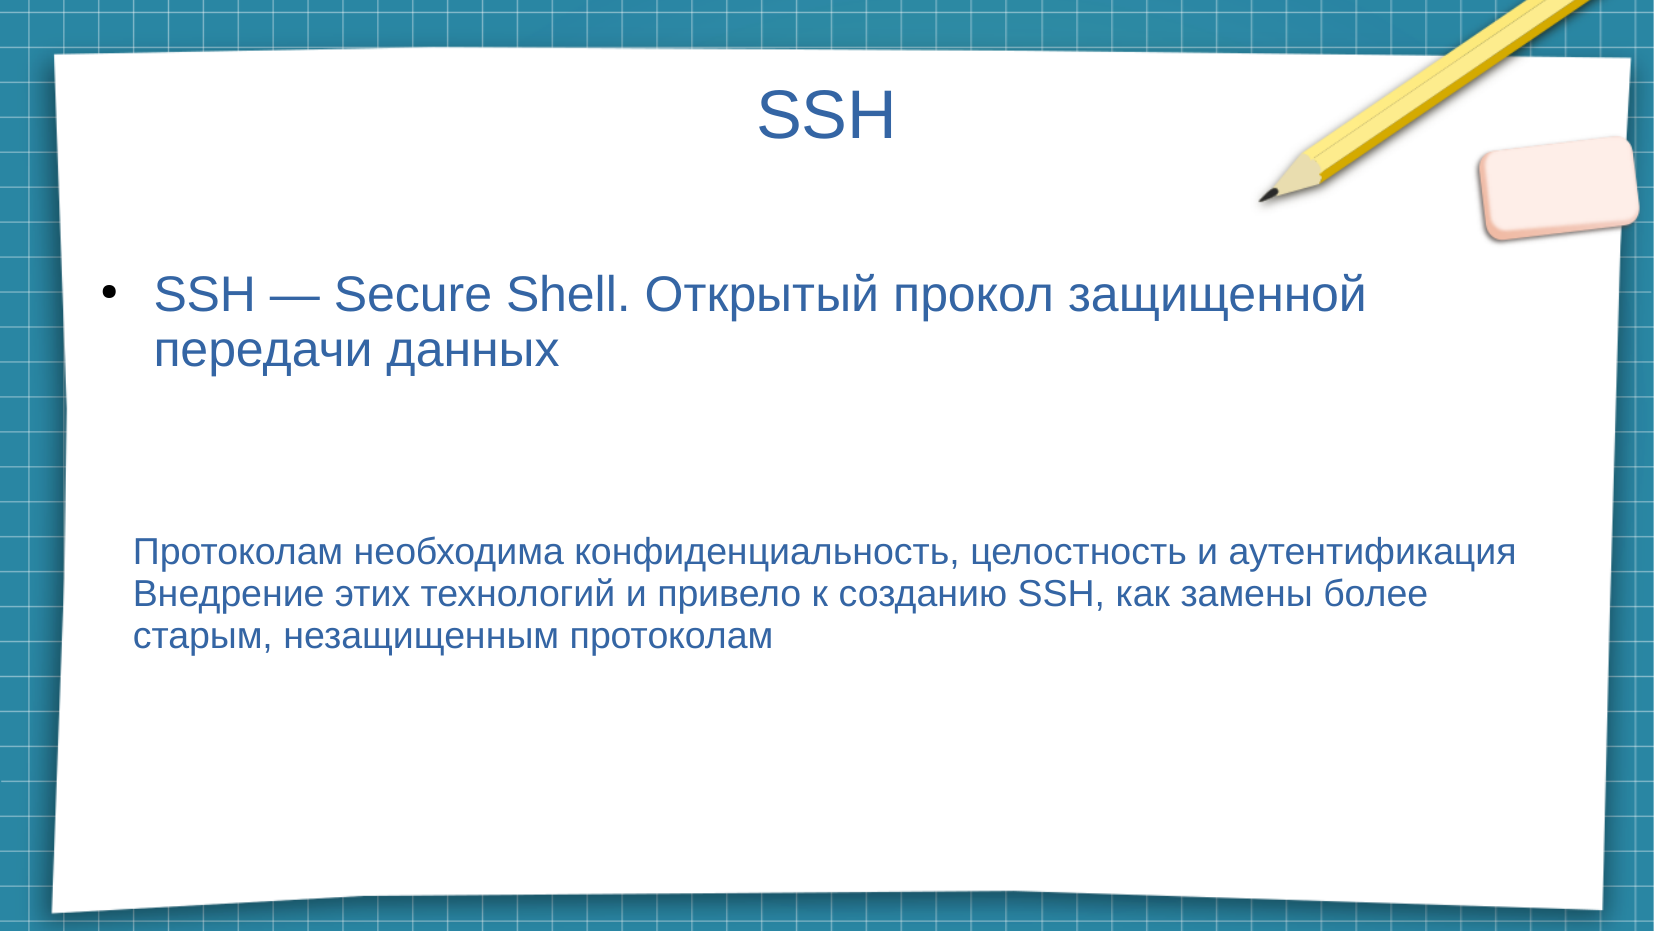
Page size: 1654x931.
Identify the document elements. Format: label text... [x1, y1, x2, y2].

picture [0, 0, 1654, 931]
text_box Протоколам необходима конфиденциальность, целостность и аутентификация Внедрение этих технологий и привело к созданию SSH, как замены более старым, незащищенным протоколам [118, 522, 1533, 664]
list SSH — Secure Shell. Открытый прокол защищенной передачи данных [82, 265, 1571, 523]
title SSH [82, 37, 1571, 193]
